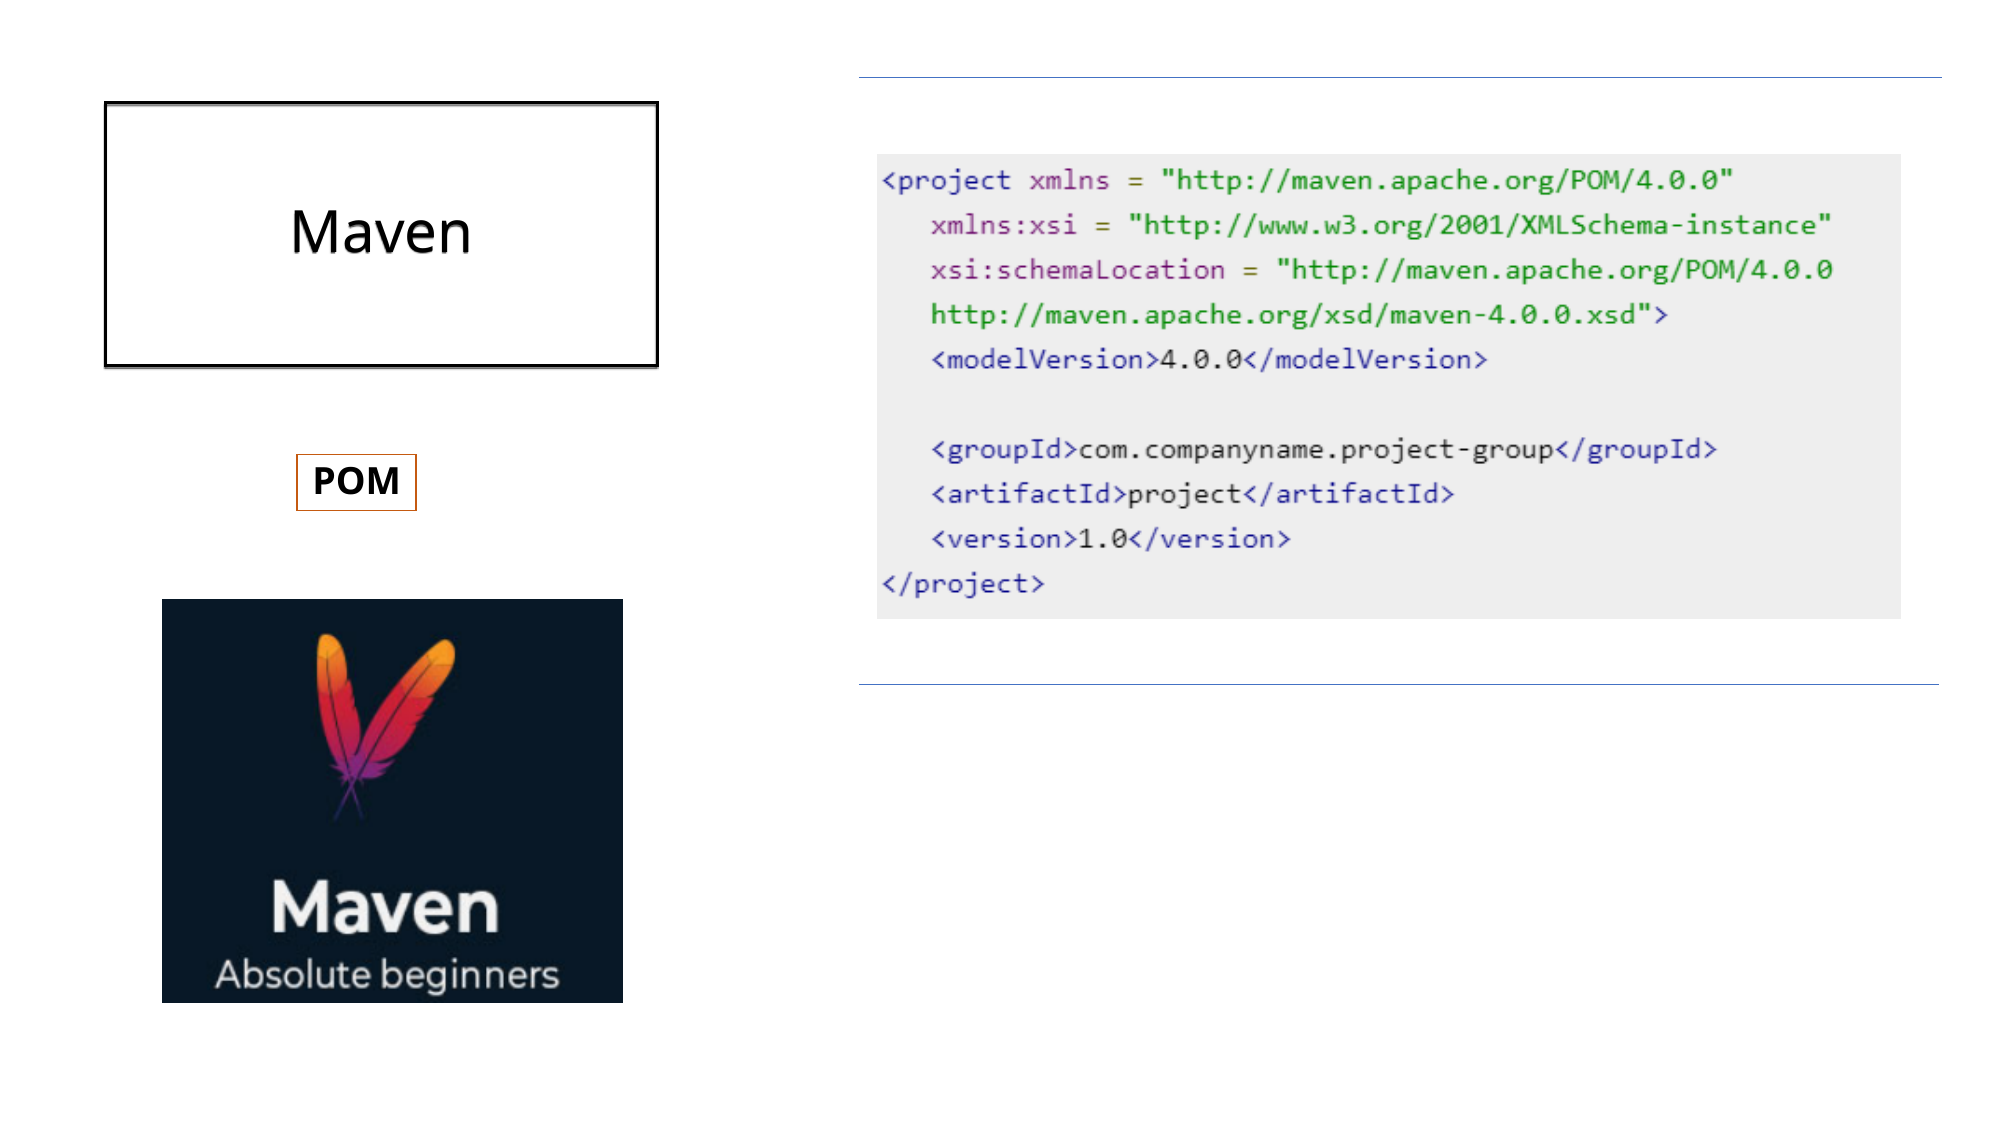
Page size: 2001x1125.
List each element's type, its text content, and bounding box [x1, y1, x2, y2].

title Maven [105, 102, 658, 366]
text_box POM [297, 455, 416, 510]
picture [162, 599, 623, 1003]
picture [877, 154, 1901, 619]
